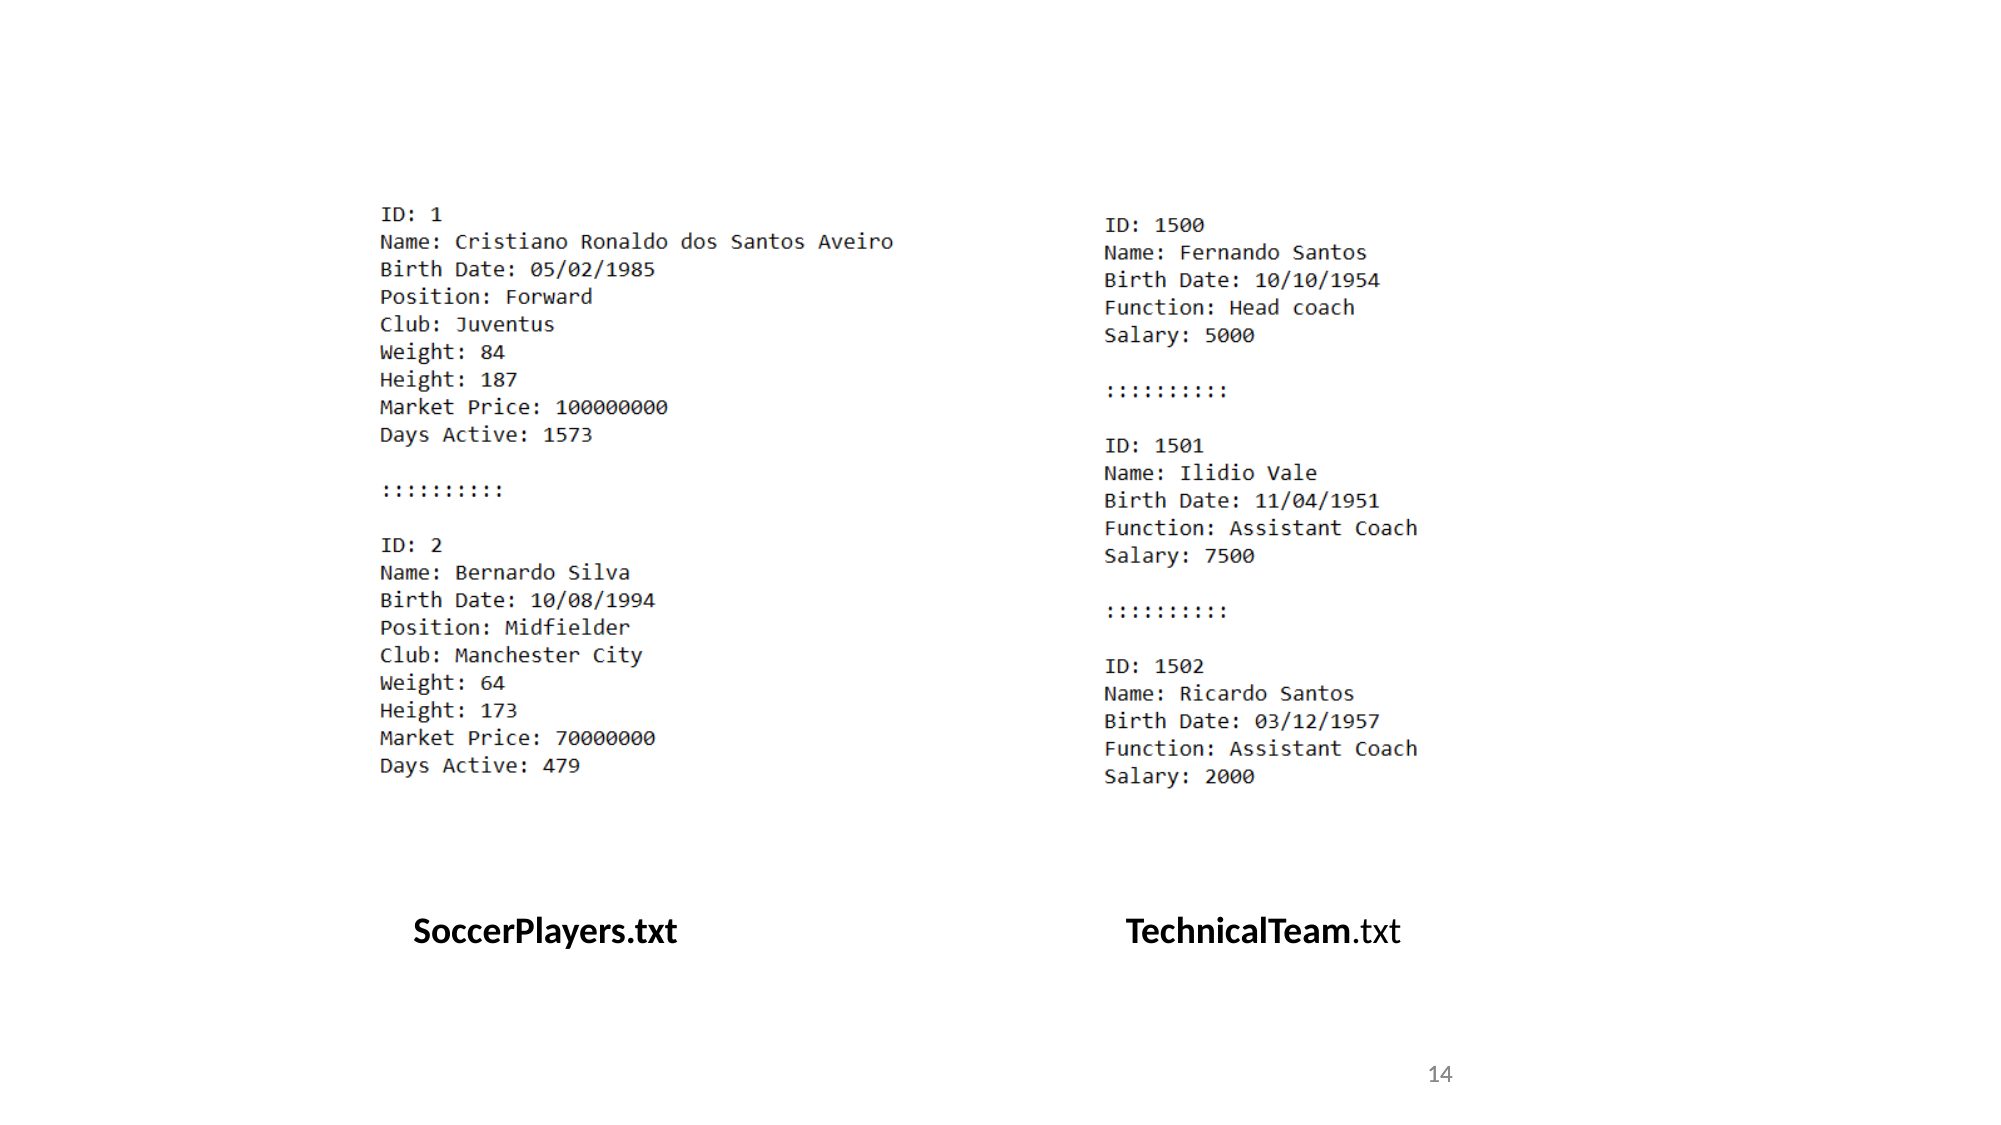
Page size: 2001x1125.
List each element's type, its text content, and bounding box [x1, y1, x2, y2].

text_box SoccerPlayers.txt [398, 898, 696, 959]
text_box TechnicalTeam.txt [1110, 898, 1419, 959]
picture [374, 200, 931, 789]
picture [1098, 212, 1487, 816]
text_box [1412, 1042, 1863, 1103]
